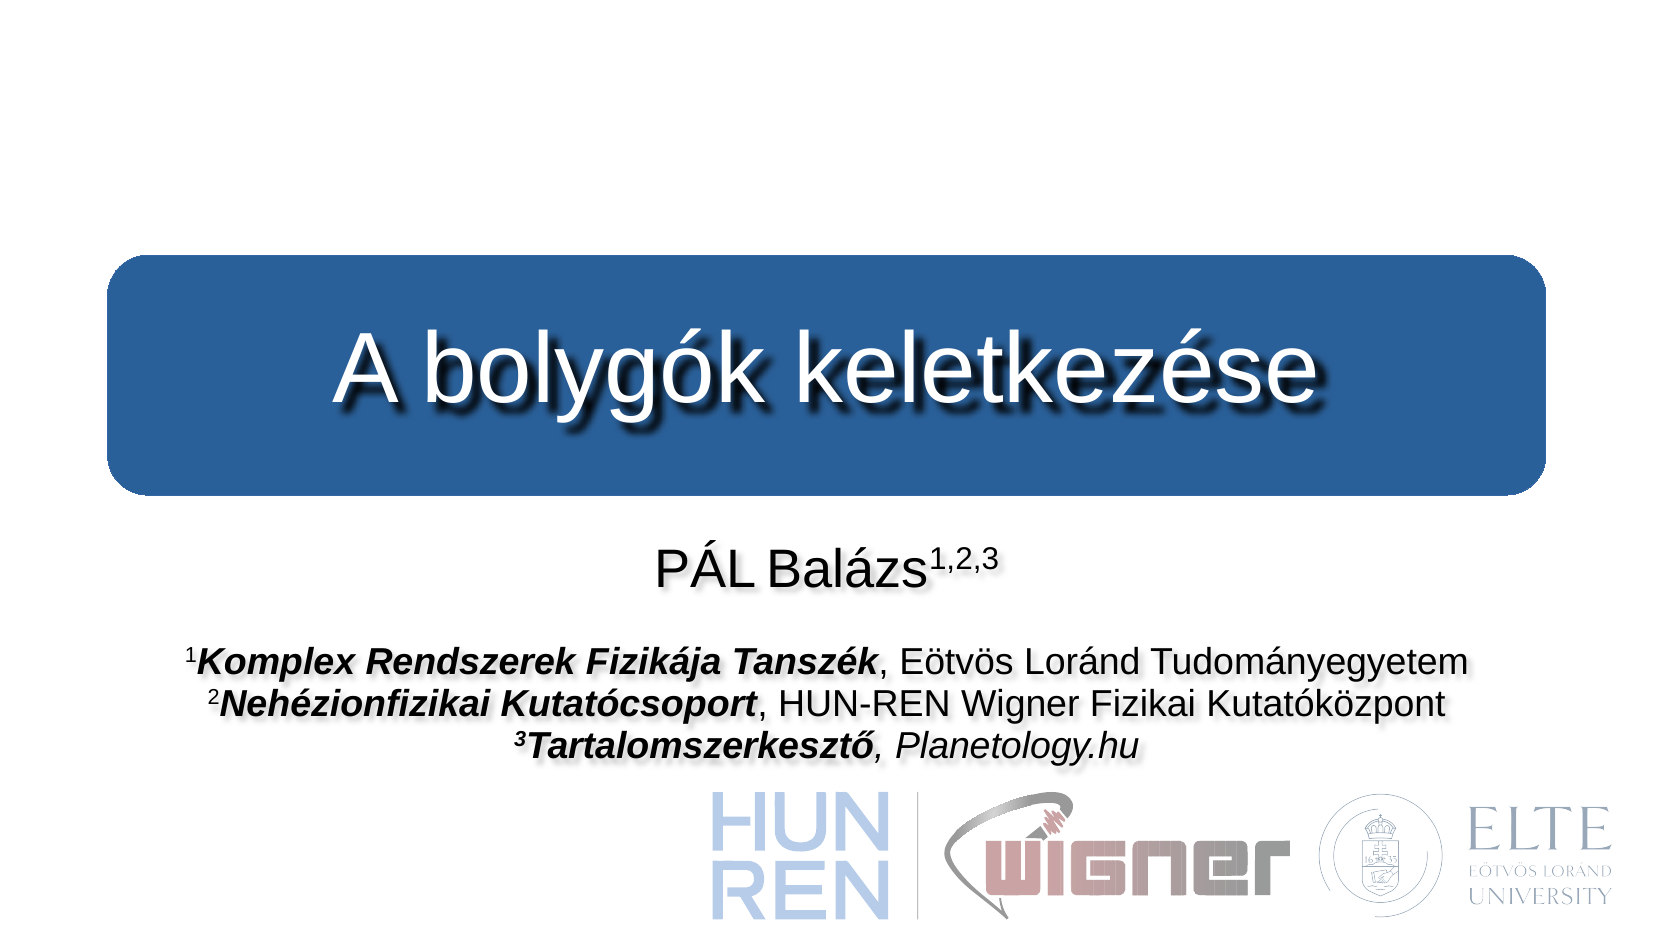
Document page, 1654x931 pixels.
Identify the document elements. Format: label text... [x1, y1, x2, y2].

picture [712, 791, 1291, 920]
text_box PÁL Balázs1,2,3 1Komplex Rendszerek Fizikája Tanszék, Eötvös Loránd Tudományegyetem 2Nehézionfizikai Kutatócsoport, HUN-REN Wigner Fizikai Kutatóközpont 3Tartalomszerkesztő, Planetology.hu [82, 446, 1571, 799]
text_box [107, 255, 1546, 446]
picture [1316, 791, 1615, 920]
title A bolygók keletkezése [121, 284, 1532, 446]
